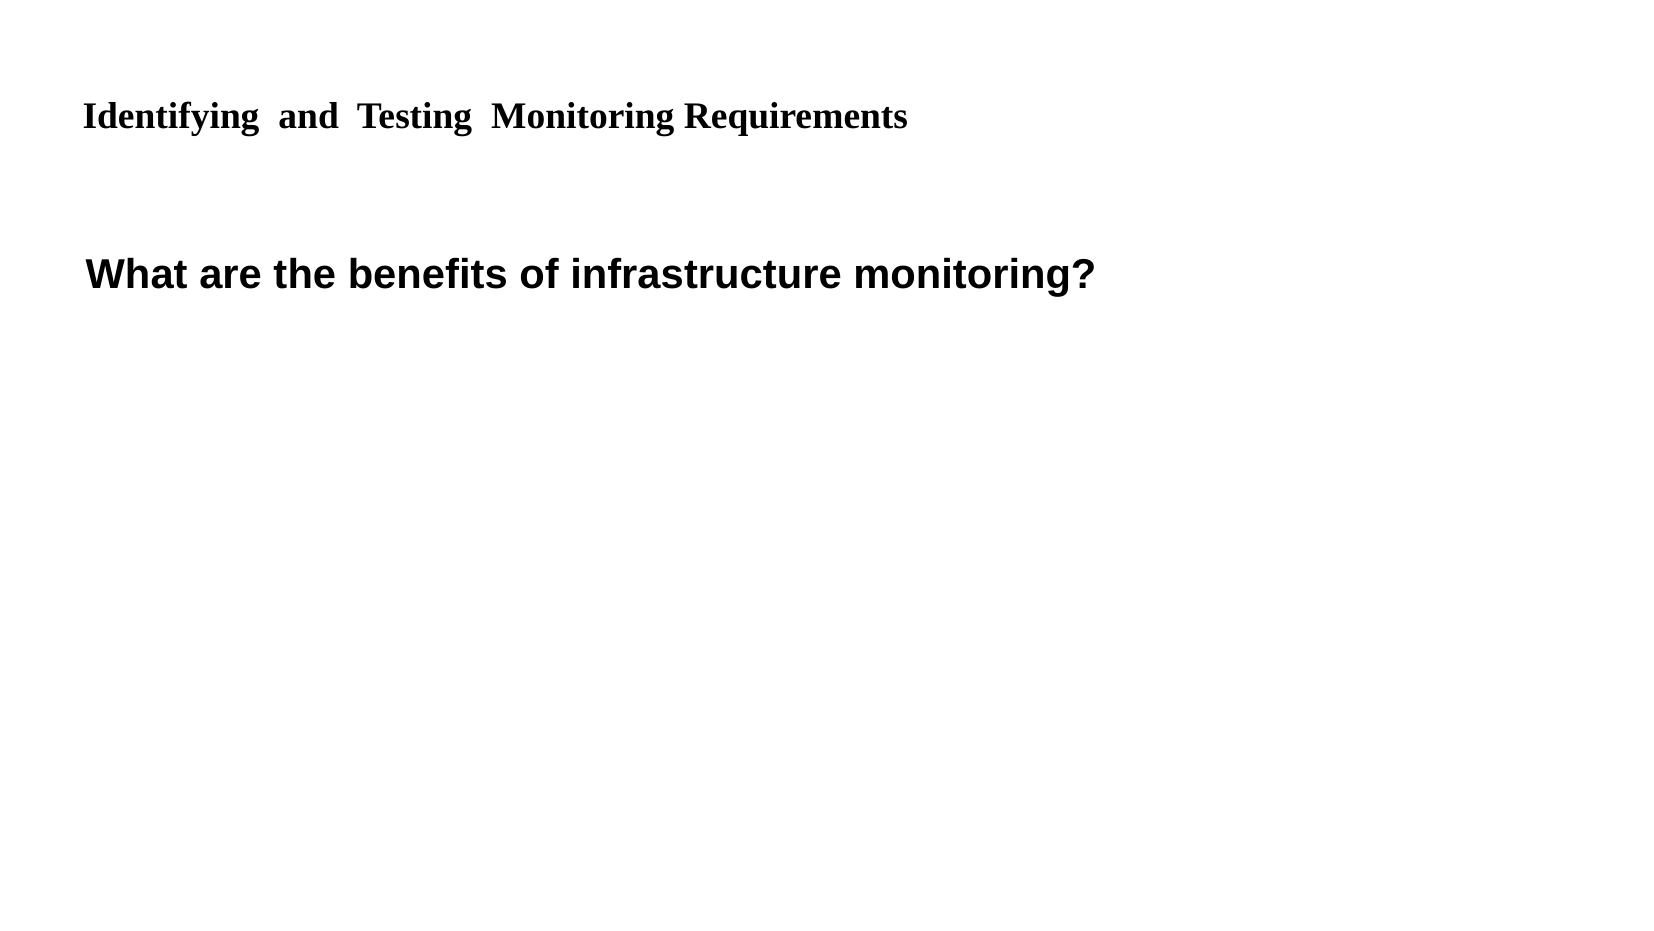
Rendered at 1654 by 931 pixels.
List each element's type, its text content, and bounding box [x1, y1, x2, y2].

text_box What are the benefits of infrastructure monitoring? [70, 169, 1560, 851]
title Identifying and Testing Monitoring Requirements [82, 62, 1607, 159]
